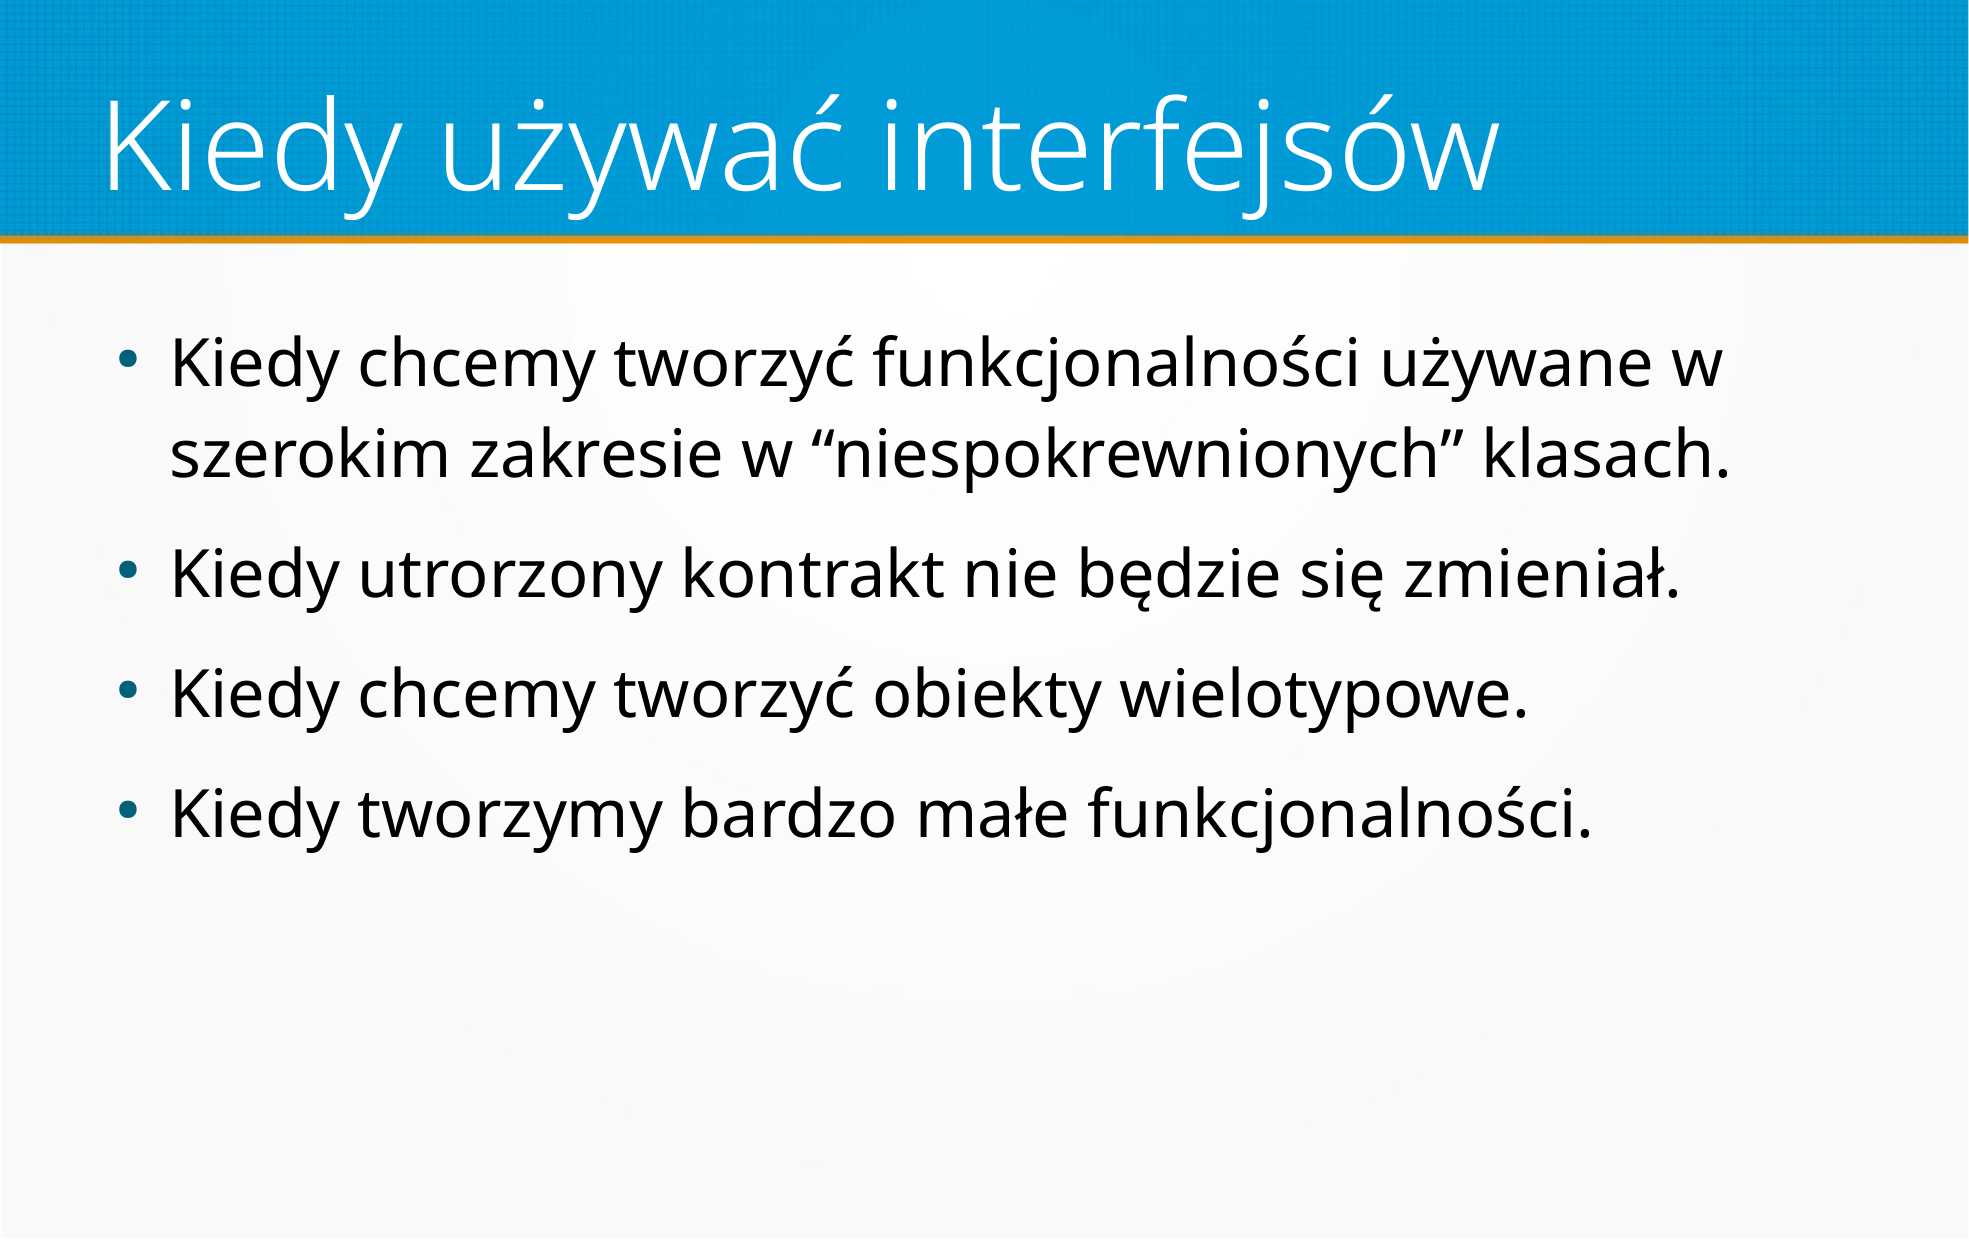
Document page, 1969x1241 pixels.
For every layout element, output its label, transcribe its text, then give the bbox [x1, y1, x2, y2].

list Kiedy chcemy tworzyć funkcjonalności używane w szerokim zakresie w “niespokrewnionych” klasach. Kiedy utrorzony kontrakt nie będzie się zmieniał. Kiedy chcemy tworzyć obiekty wielotypowe. Kiedy tworzymy bardzo małe funkcjonalności. [98, 315, 1861, 1081]
picture [0, 233, 1969, 1241]
title Kiedy używać interfejsów [98, 19, 1870, 227]
